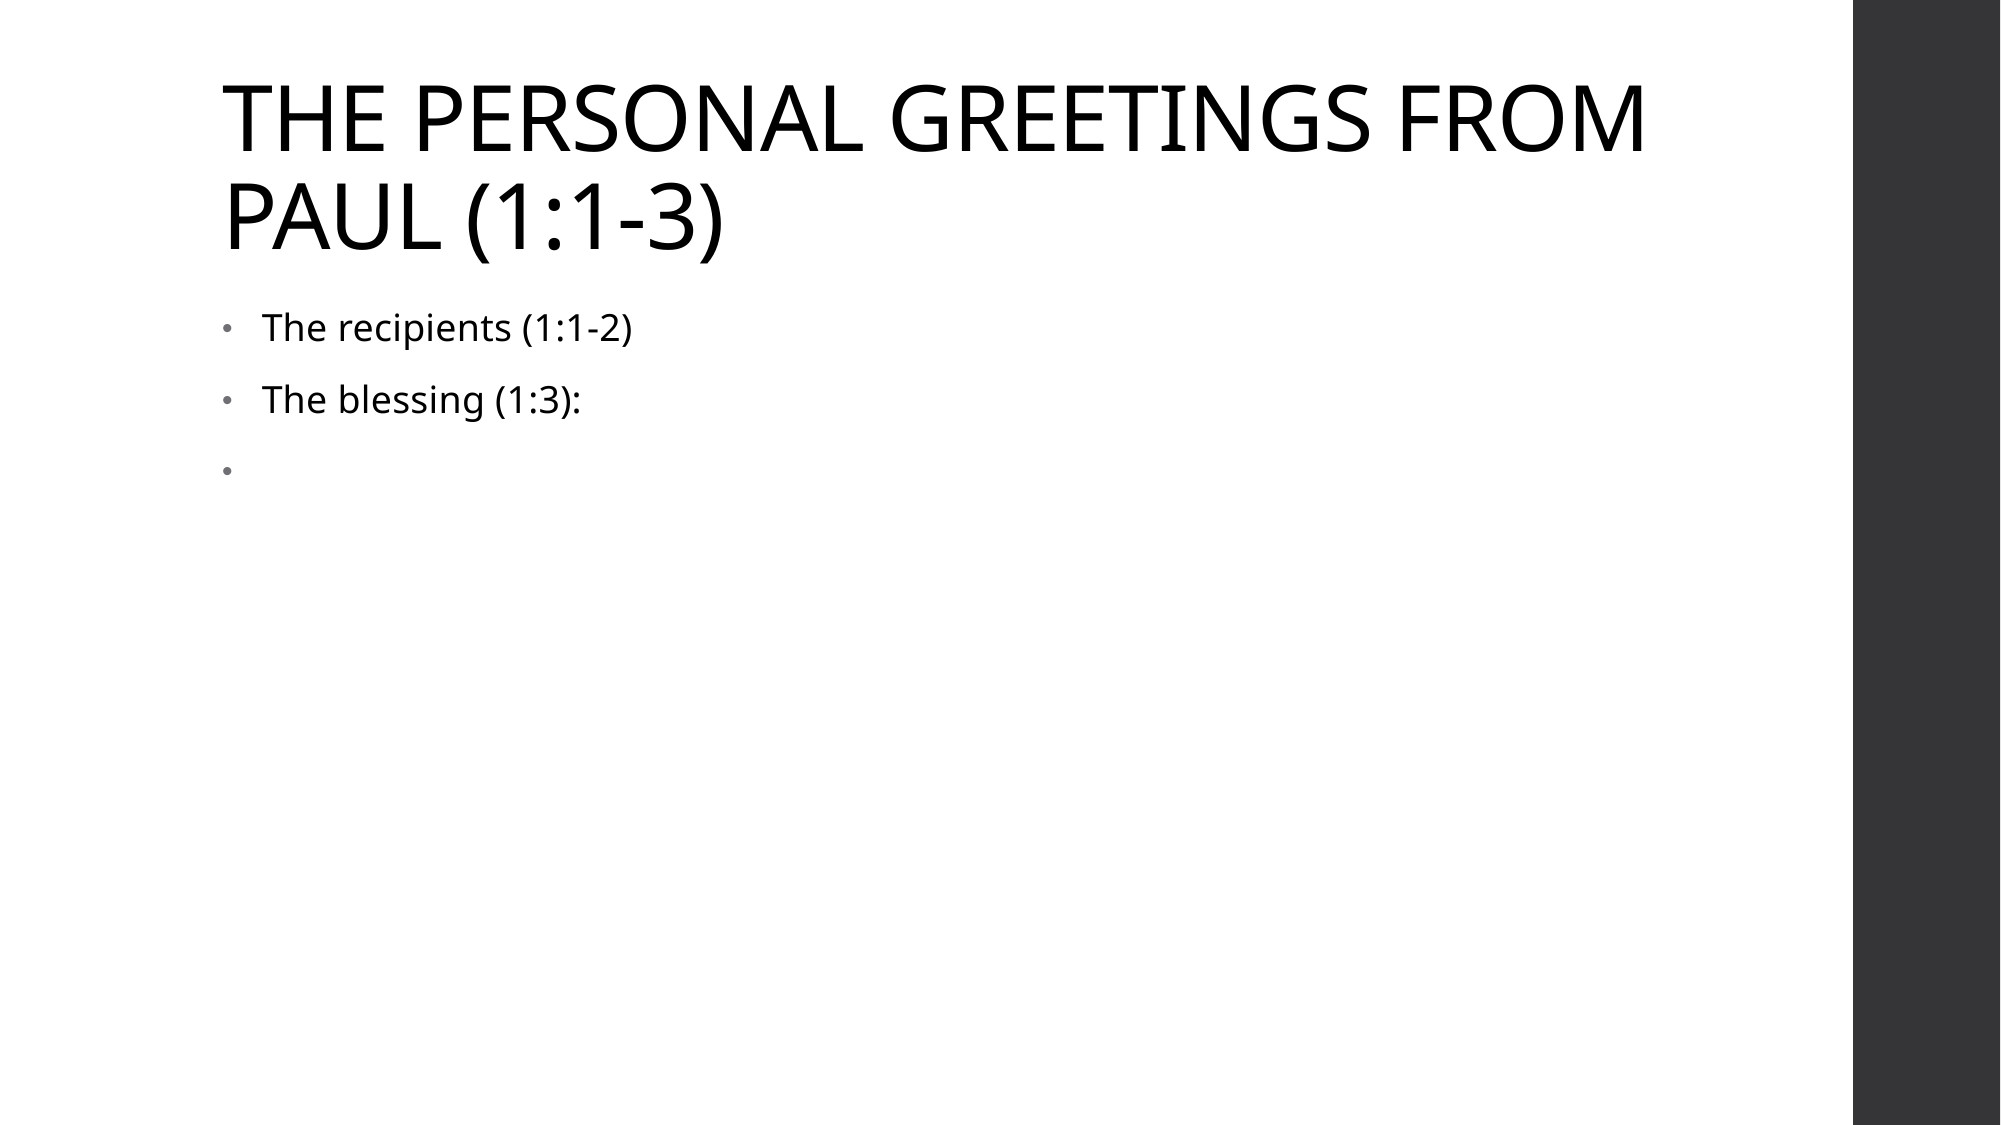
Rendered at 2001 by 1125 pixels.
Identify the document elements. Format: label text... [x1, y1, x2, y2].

list The recipients (1:1-2) The blessing (1:3): [206, 299, 1617, 1014]
title THE PERSONAL GREETINGS FROM PAUL (1:1-3) [206, 60, 1797, 278]
